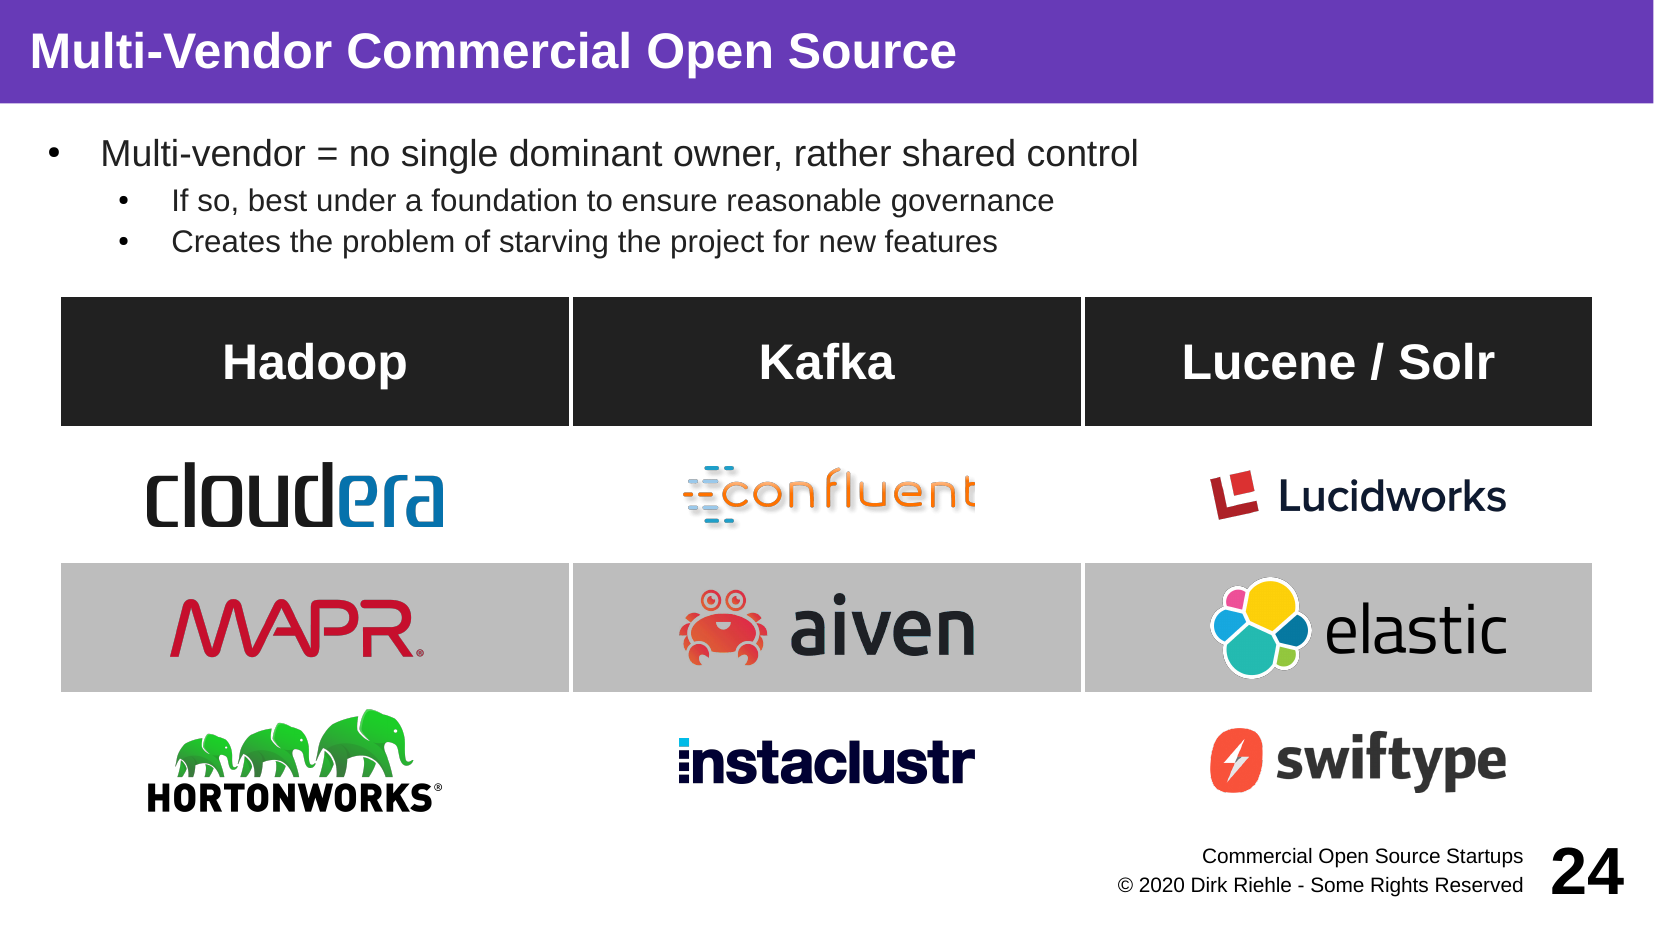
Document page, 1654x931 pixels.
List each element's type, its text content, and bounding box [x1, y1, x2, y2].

table_cell [1085, 813, 1592, 825]
table_cell [61, 813, 569, 825]
table_cell [573, 813, 1081, 825]
picture [147, 577, 443, 679]
picture [679, 433, 975, 555]
picture [147, 708, 443, 813]
picture [679, 738, 975, 784]
title Multi-Vendor Commercial Open Source [0, 0, 1654, 104]
picture [1210, 470, 1506, 520]
picture [679, 589, 975, 666]
picture [1210, 728, 1506, 793]
picture [1210, 577, 1506, 679]
list Multi-vendor = no single dominant owner, rather shared control If so, best under a foundation to ensure reasonable governance Creates the problem of starving the project for new features [29, 132, 1625, 813]
picture [147, 462, 443, 527]
